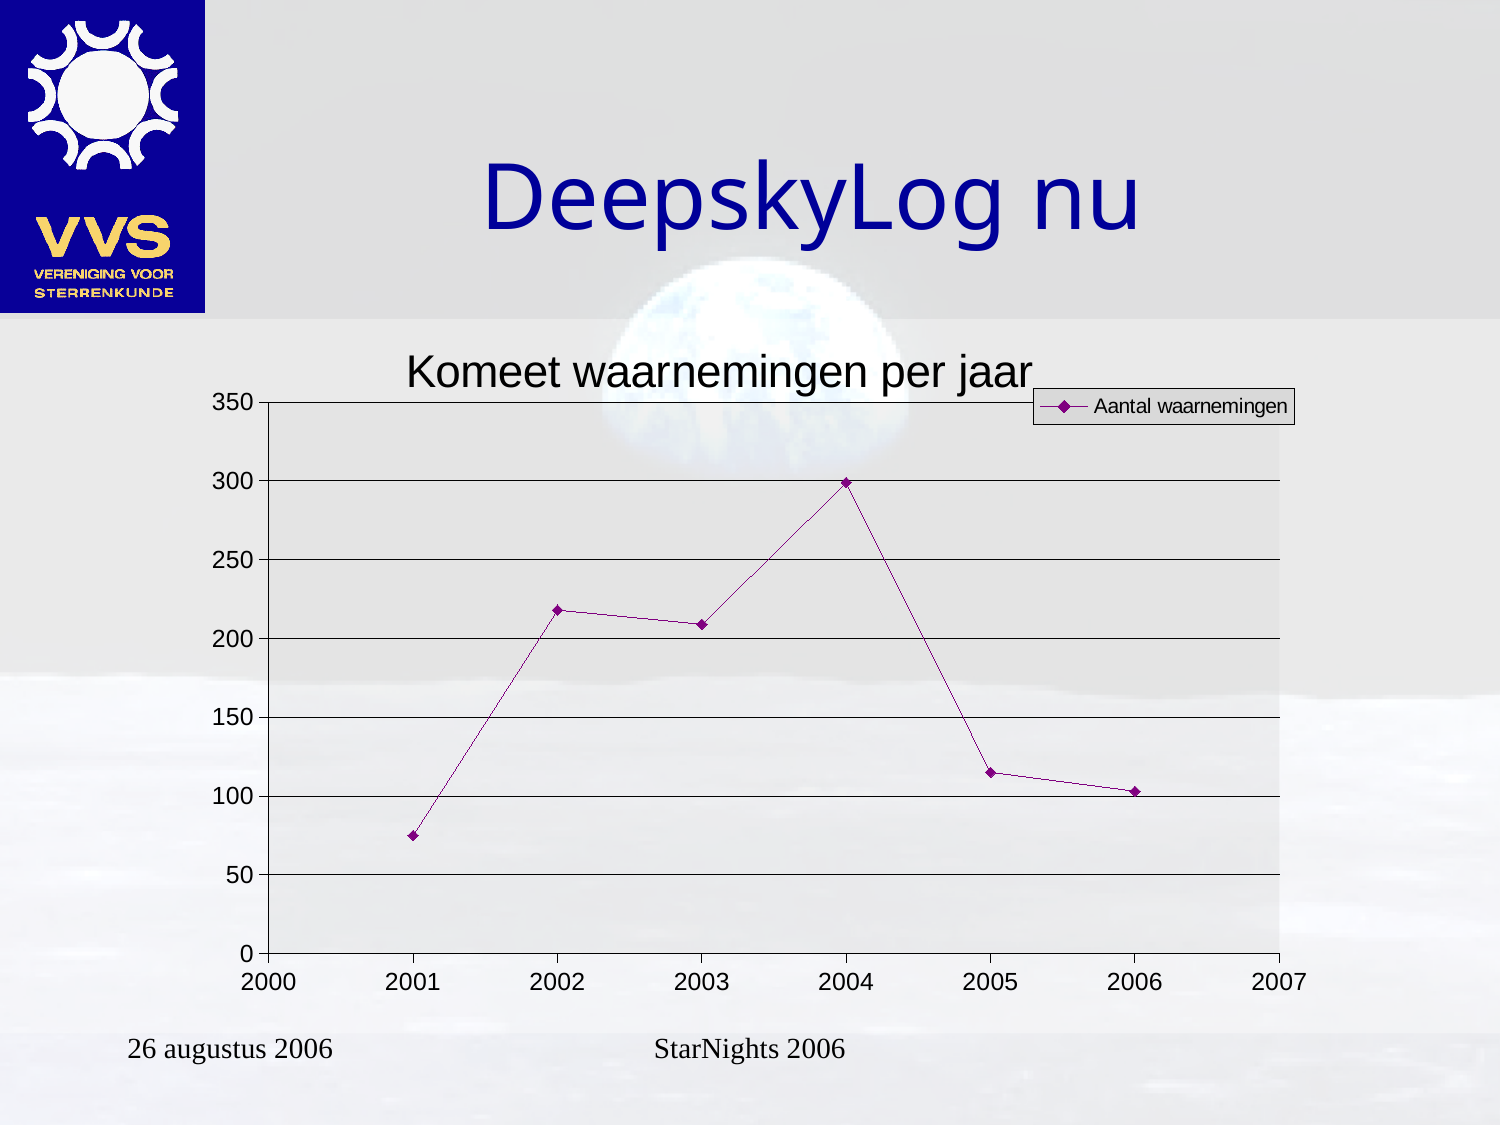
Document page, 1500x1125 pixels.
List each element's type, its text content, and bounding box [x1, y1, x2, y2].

title DeepskyLog nu [237, 76, 1388, 312]
picture [0, 0, 205, 313]
chart [0, 318, 1500, 1034]
